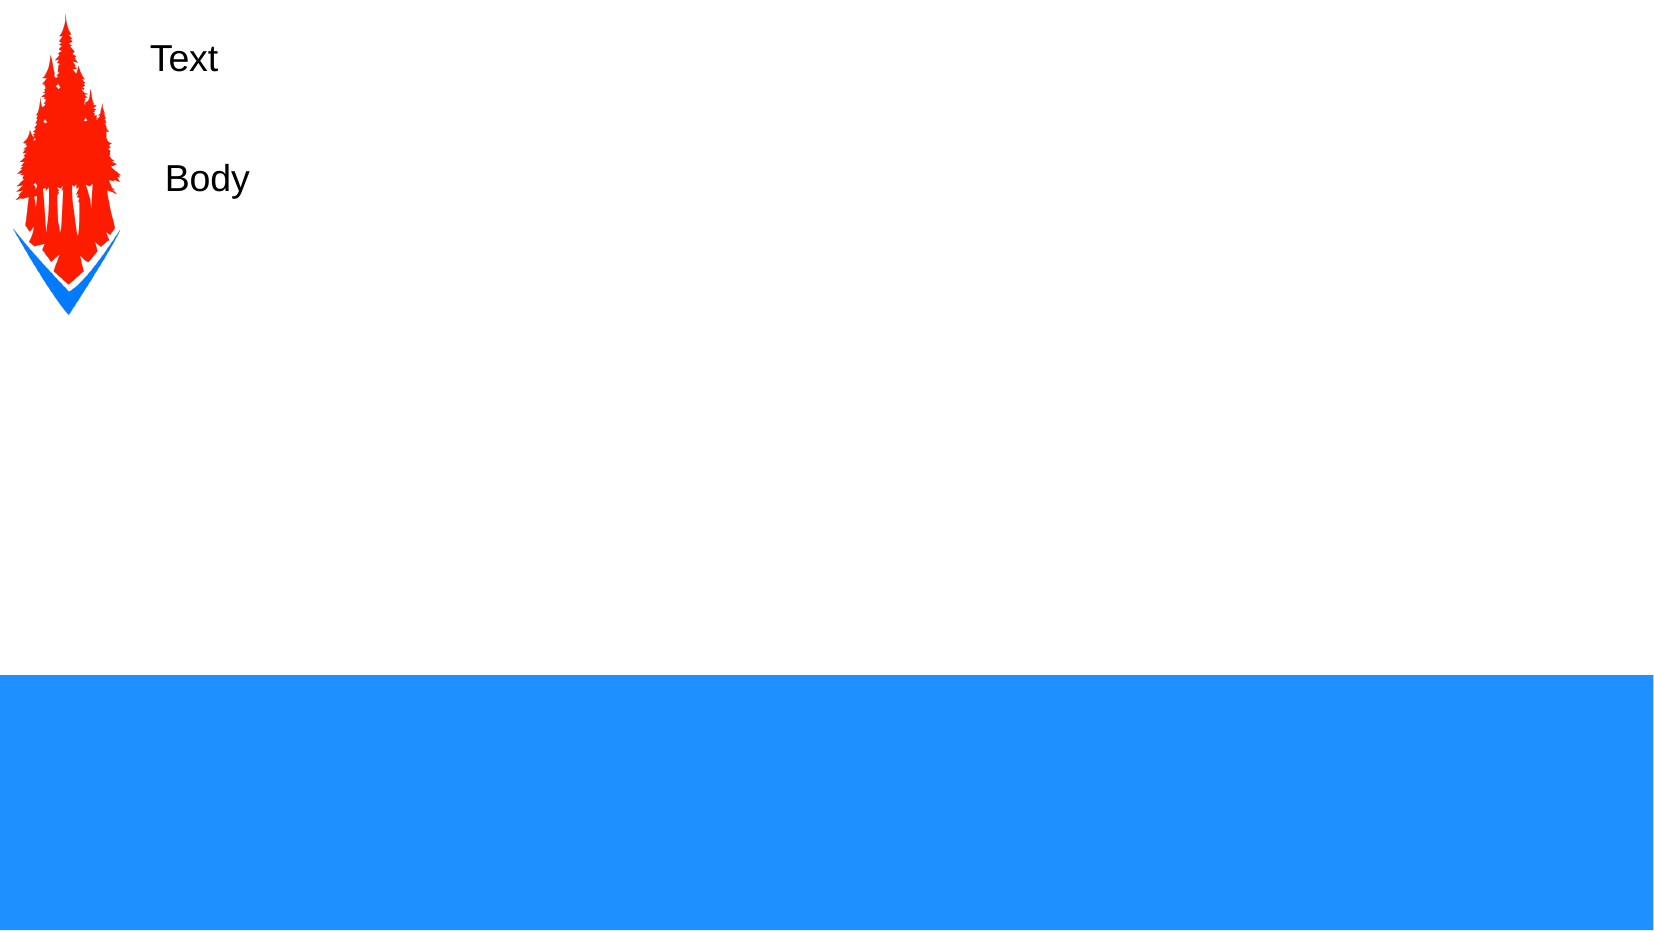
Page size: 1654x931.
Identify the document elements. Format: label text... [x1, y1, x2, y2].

text_box Body [150, 150, 1501, 616]
text_box Text [135, 30, 1201, 136]
text_box [0, 675, 1654, 931]
picture [13, 14, 121, 316]
